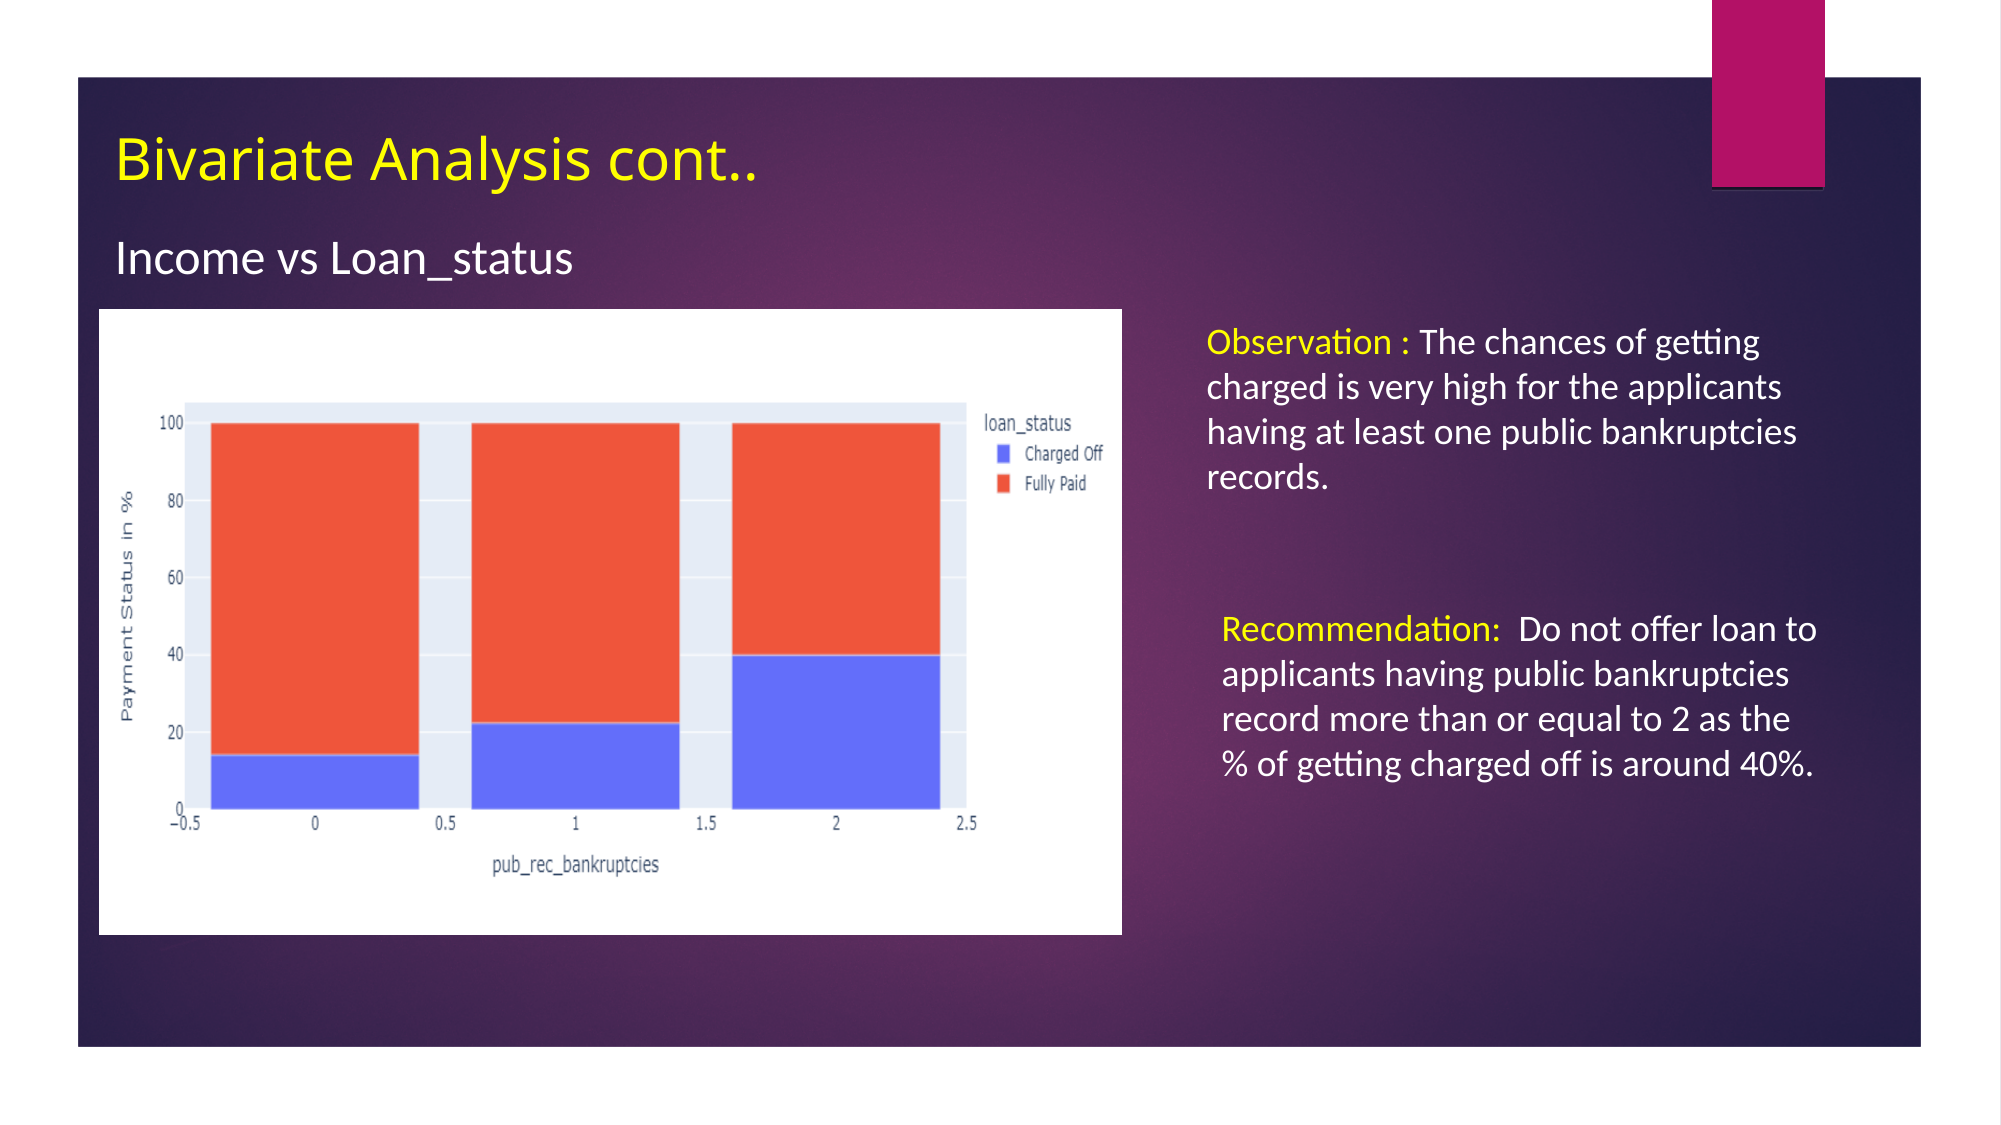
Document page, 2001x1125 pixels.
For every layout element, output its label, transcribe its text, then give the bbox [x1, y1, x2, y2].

text_box Observation : The chances of getting charged is very high for the applicants having at least one public bankruptcies records. [1191, 309, 1862, 507]
picture [99, 309, 1122, 935]
title Bivariate Analysis cont.. [99, 103, 1509, 200]
text_box Income vs Loan_status [99, 216, 871, 293]
text_box Recommendation: Do not offer loan to applicants having public bankruptcies record more than or equal to 2 as the % of getting charged off is around 40%. [1206, 596, 1839, 794]
